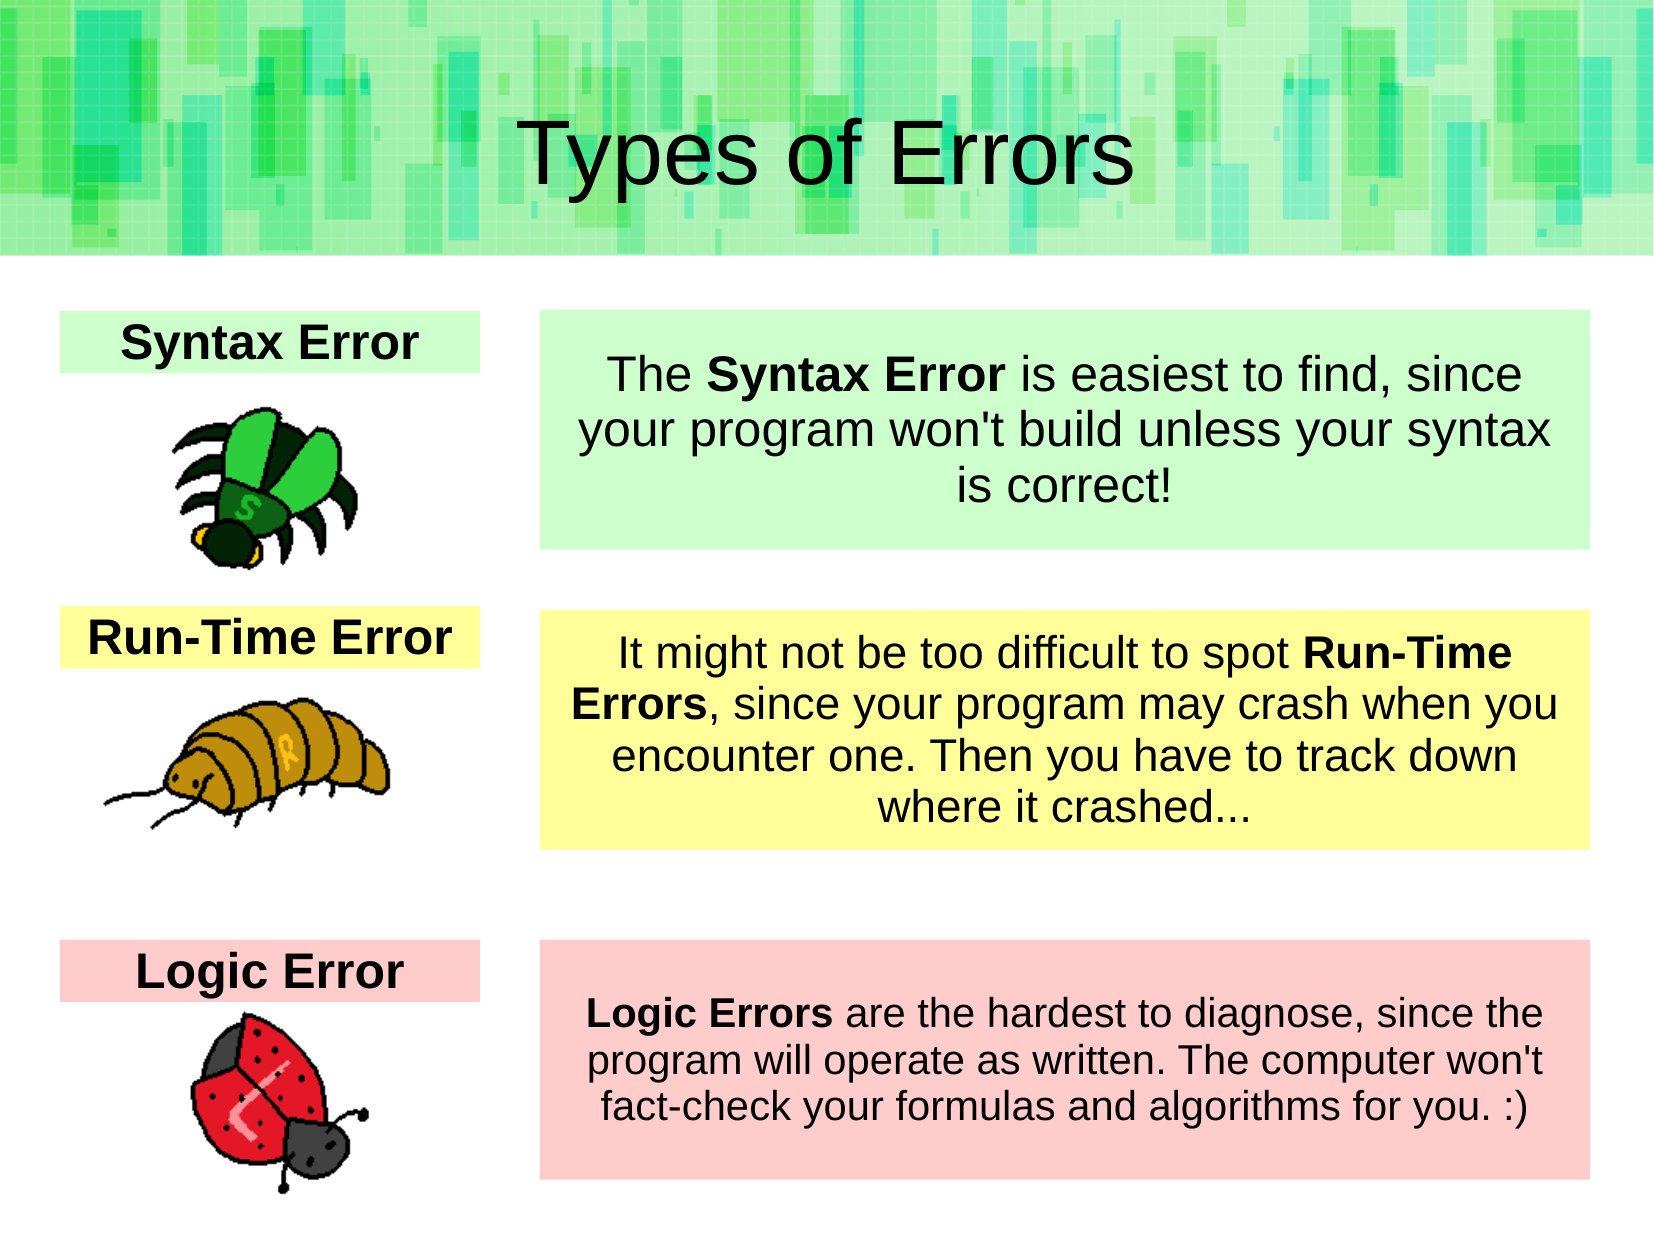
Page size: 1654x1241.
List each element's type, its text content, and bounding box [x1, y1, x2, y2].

text_box Run-Time Error [60, 606, 481, 669]
text_box Logic Error [60, 939, 481, 1002]
text_box It might not be too difficult to spot Run-Time Errors, since your program may crash when you encounter one. Then you have to track down where it crashed... [540, 609, 1591, 850]
text_box Syntax Error [60, 310, 481, 374]
picture [0, 0, 1654, 1241]
title Types of Errors [82, 49, 1571, 257]
text_box Logic Errors are the hardest to diagnose, since the program will operate as written. The computer won't fact-check your formulas and algorithms for you. :) [540, 939, 1591, 1180]
text_box The Syntax Error is easiest to find, since your program won't build unless your syntax is correct! [540, 309, 1591, 550]
